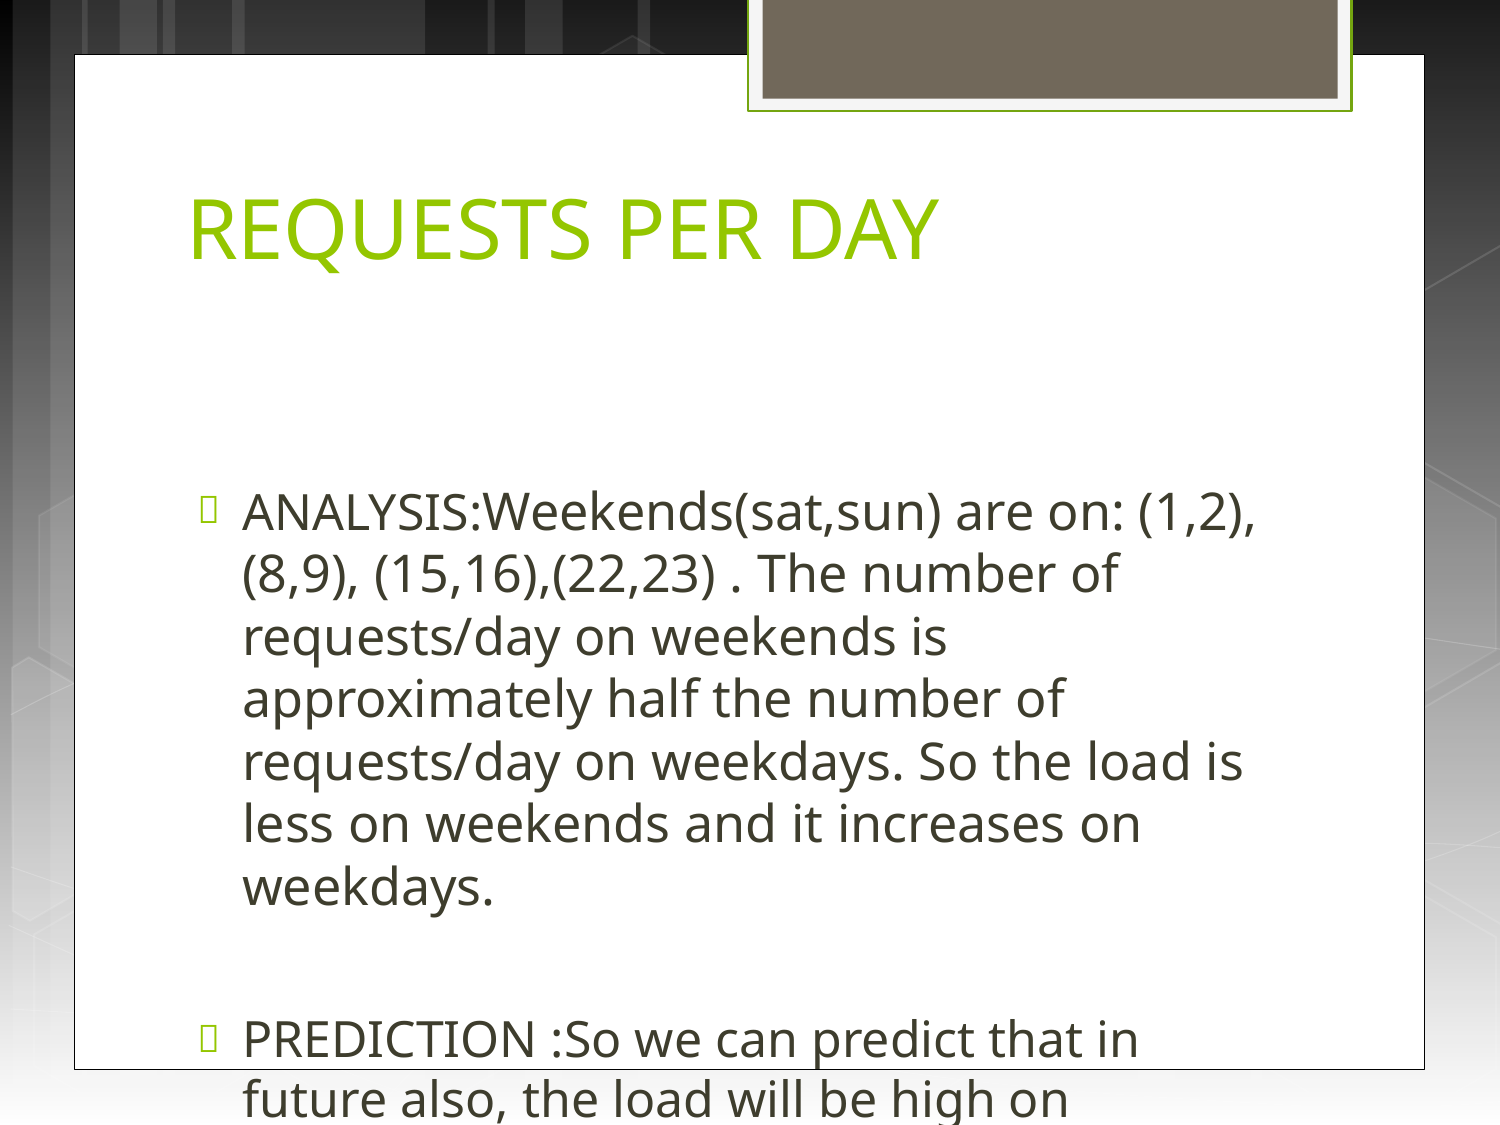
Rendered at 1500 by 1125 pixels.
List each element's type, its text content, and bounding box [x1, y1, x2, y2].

list ANALYSIS:Weekends(sat,sun) are on: (1,2), (8,9), (15,16),(22,23) . The number of requests/day on weekends is approximately half the number of requests/day on weekdays. So the load is less on weekends and it increases on weekdays. PREDICTION :So we can predict that in future also, the load will be high on weekdays and low on weekends. [171, 381, 1283, 957]
title REQUESTS PER DAY [171, 168, 1324, 357]
